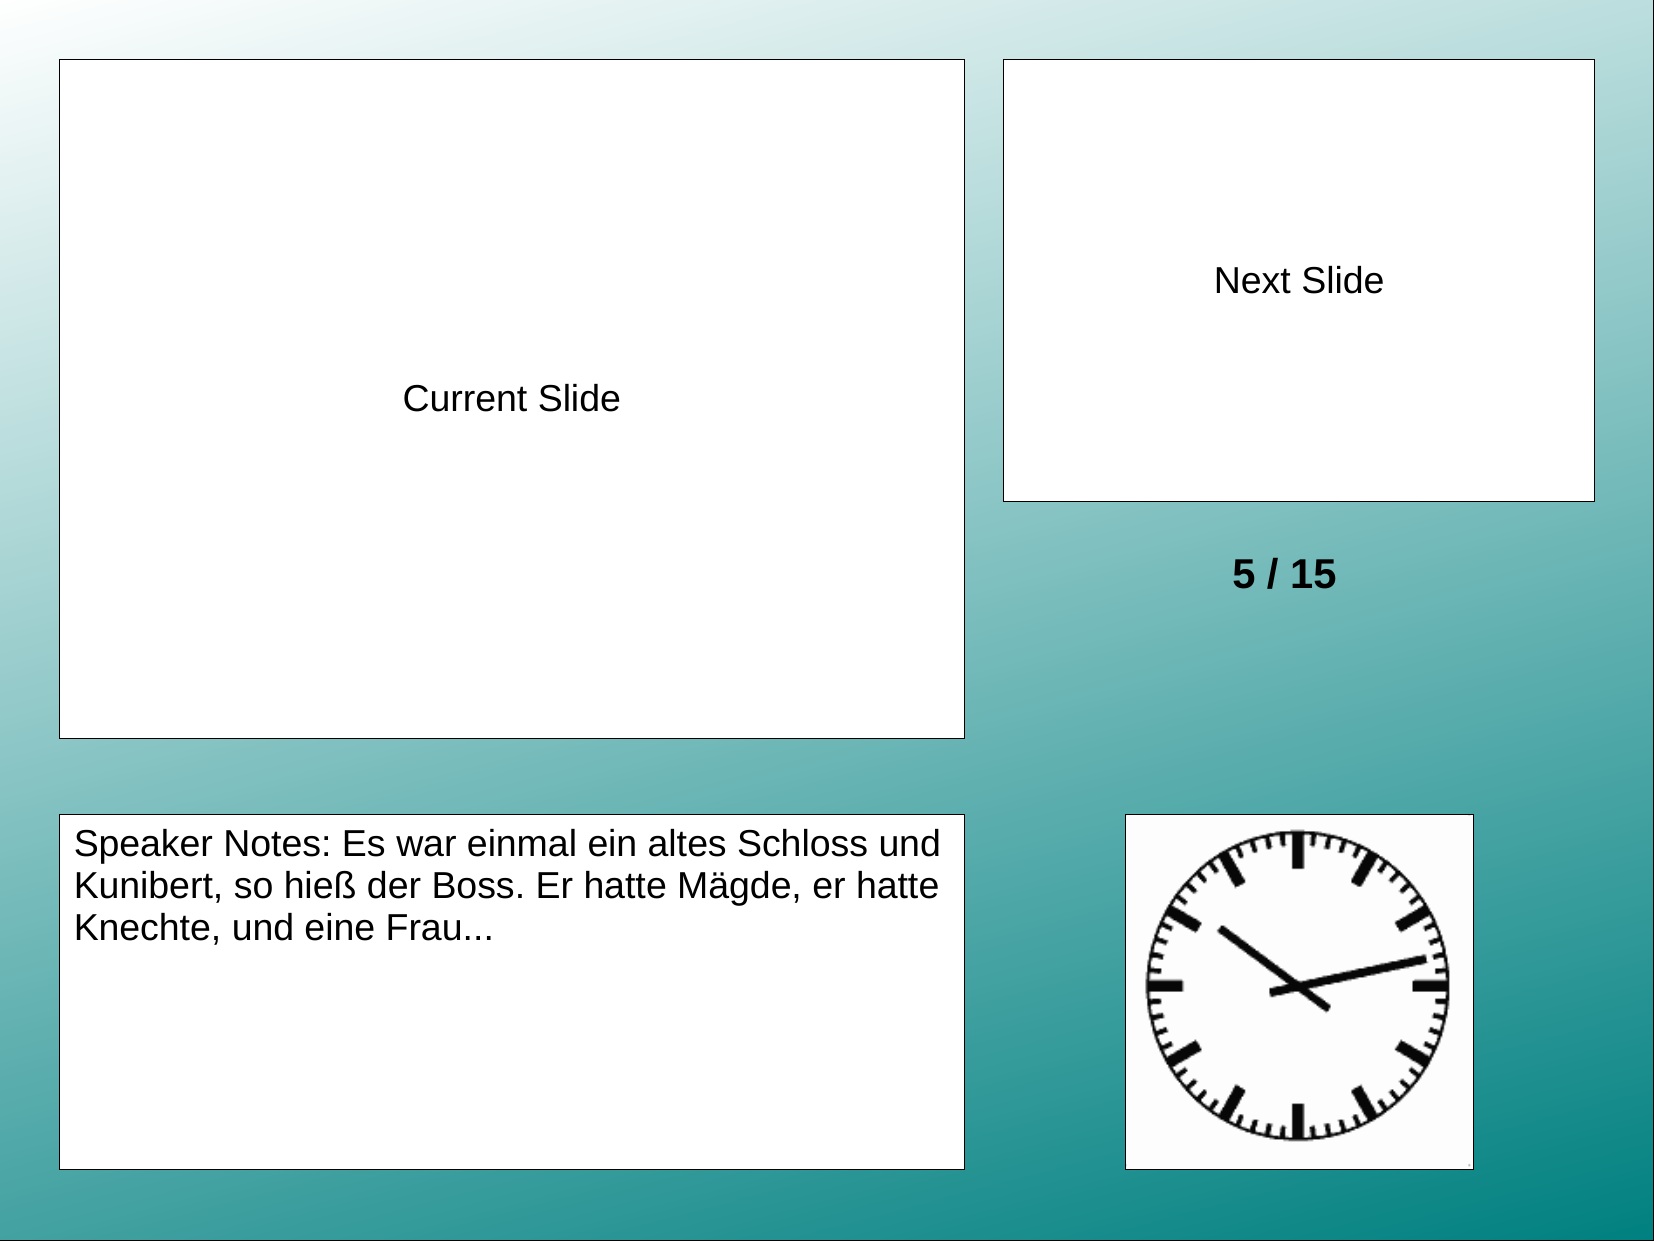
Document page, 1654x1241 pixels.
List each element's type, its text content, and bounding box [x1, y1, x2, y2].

text_box 5 / 15 [1210, 543, 1359, 632]
picture [1125, 814, 1474, 1170]
text_box Current Slide [59, 59, 965, 739]
text_box [0, 0, 1654, 1241]
text_box Speaker Notes: Es war einmal ein altes Schloss und Kunibert, so hieß der Boss. Er hatte Mägde, er hatte Knechte, und eine Frau... [59, 814, 965, 1170]
text_box Next Slide [1003, 59, 1595, 502]
